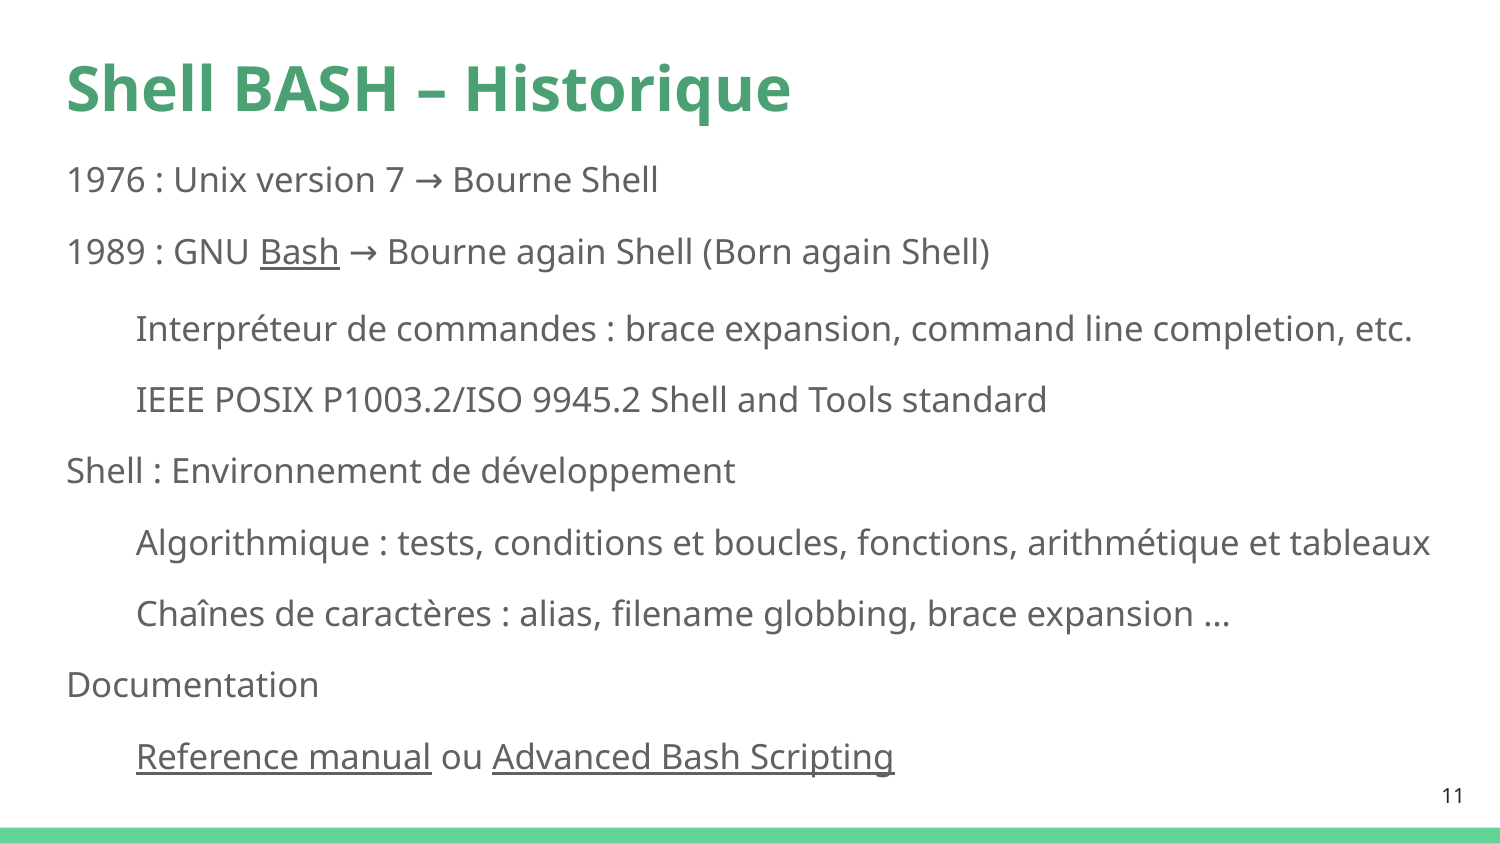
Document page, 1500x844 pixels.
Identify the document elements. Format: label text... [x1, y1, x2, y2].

slide_number <numéro> [1389, 764, 1480, 830]
list 1976 : Unix version 7 → Bourne Shell 1989 : GNU Bash → Bourne again Shell (Born again Shell) Interpréteur de commandes : brace expansion, command line completion, etc. IEEE POSIX P1003.2/ISO 9945.2 Shell and Tools standard Shell : Environnement de développement Algorithmique : tests, conditions et boucles, fonctions, arithmétique et tableaux Chaînes de caractères : alias, filename globbing, brace expansion … Documentation Reference manual ou Advanced Bash Scripting [51, 136, 1449, 811]
title Shell BASH – Historique [51, 23, 1449, 117]
